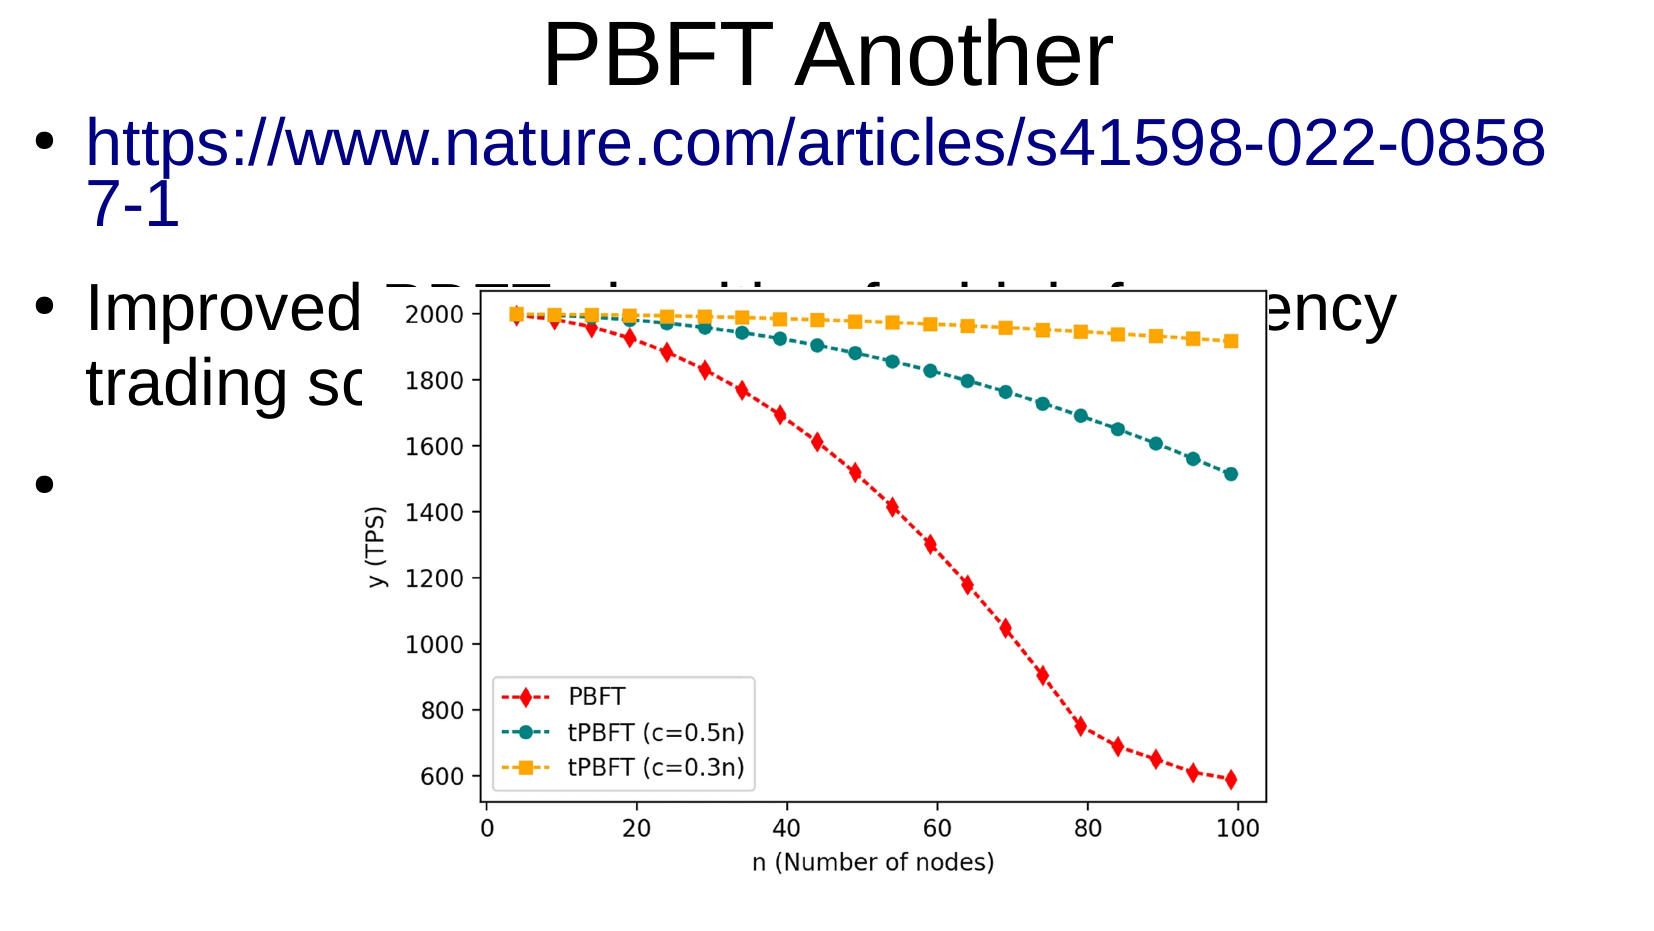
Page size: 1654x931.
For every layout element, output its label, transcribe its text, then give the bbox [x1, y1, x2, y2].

title PBFT Another [510, 2, 1148, 105]
list https://www.nature.com/articles/s41598-022-08587-1 Improved PBFT algorithm for high-frequency trading scenarios of alliance blockchain [15, 105, 1571, 758]
picture [362, 287, 1269, 876]
